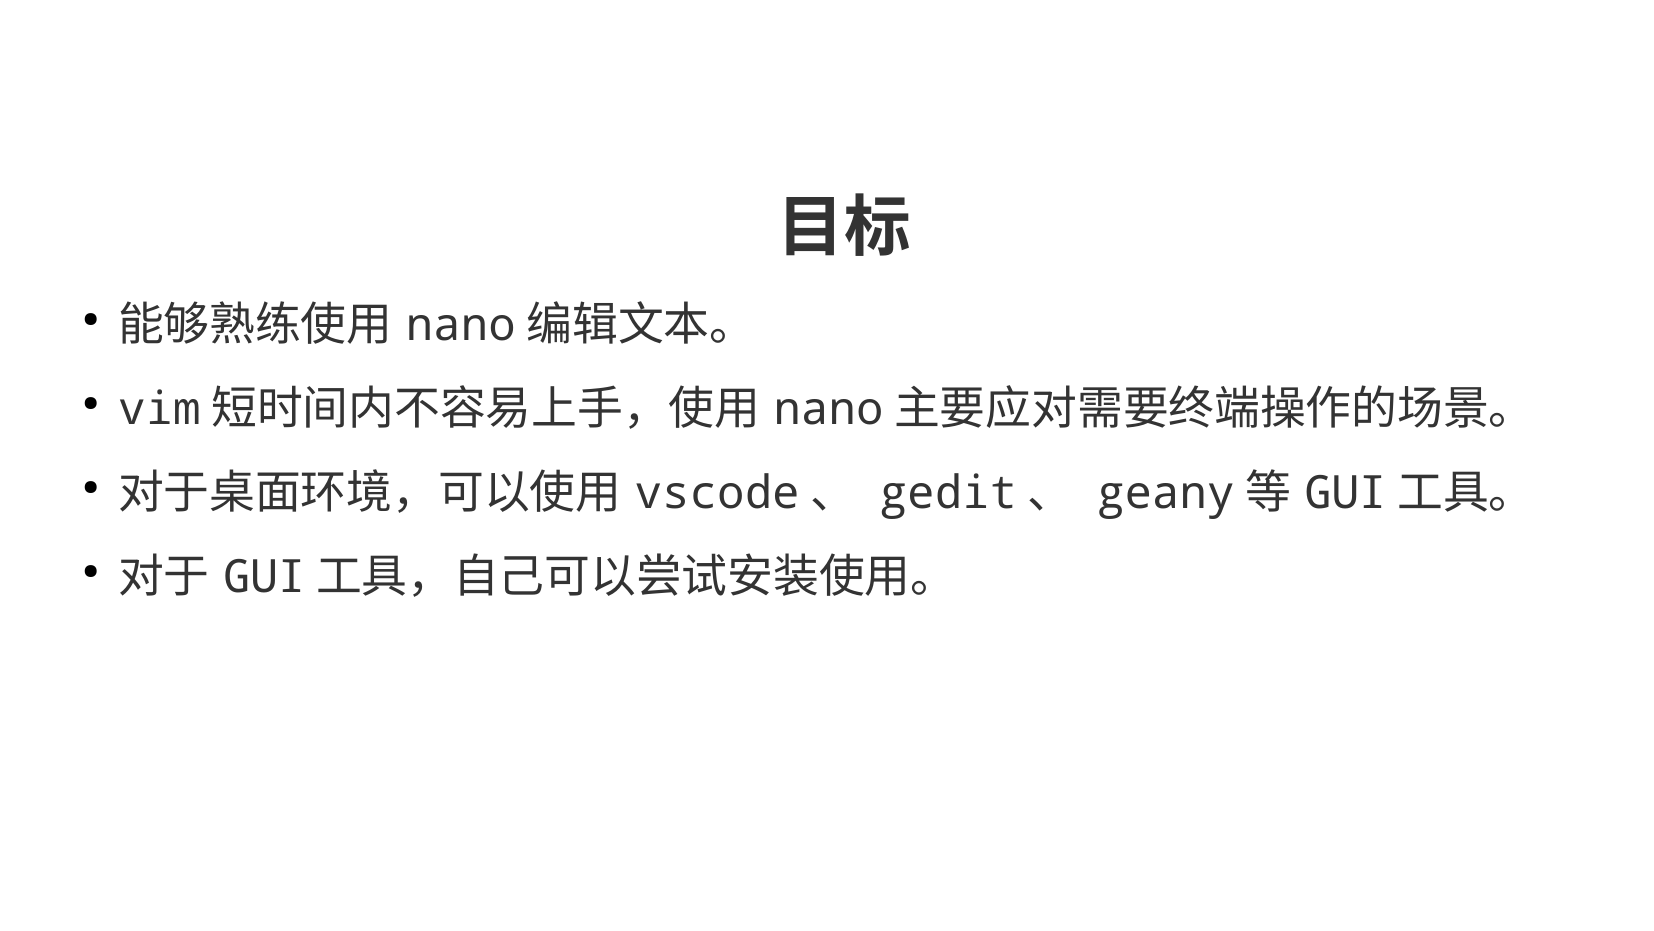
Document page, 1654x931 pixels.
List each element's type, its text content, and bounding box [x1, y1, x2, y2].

subtitle 目标 能够熟练使用nano编辑文本。 vim短时间内不容易上手，使用nano主要应对需要终端操作的场景。 对于桌面环境，可以使用vscode、 gedit、 geany等GUI工具。 对于GUI工具，自己可以尝试安装使用。 [82, 37, 1571, 742]
